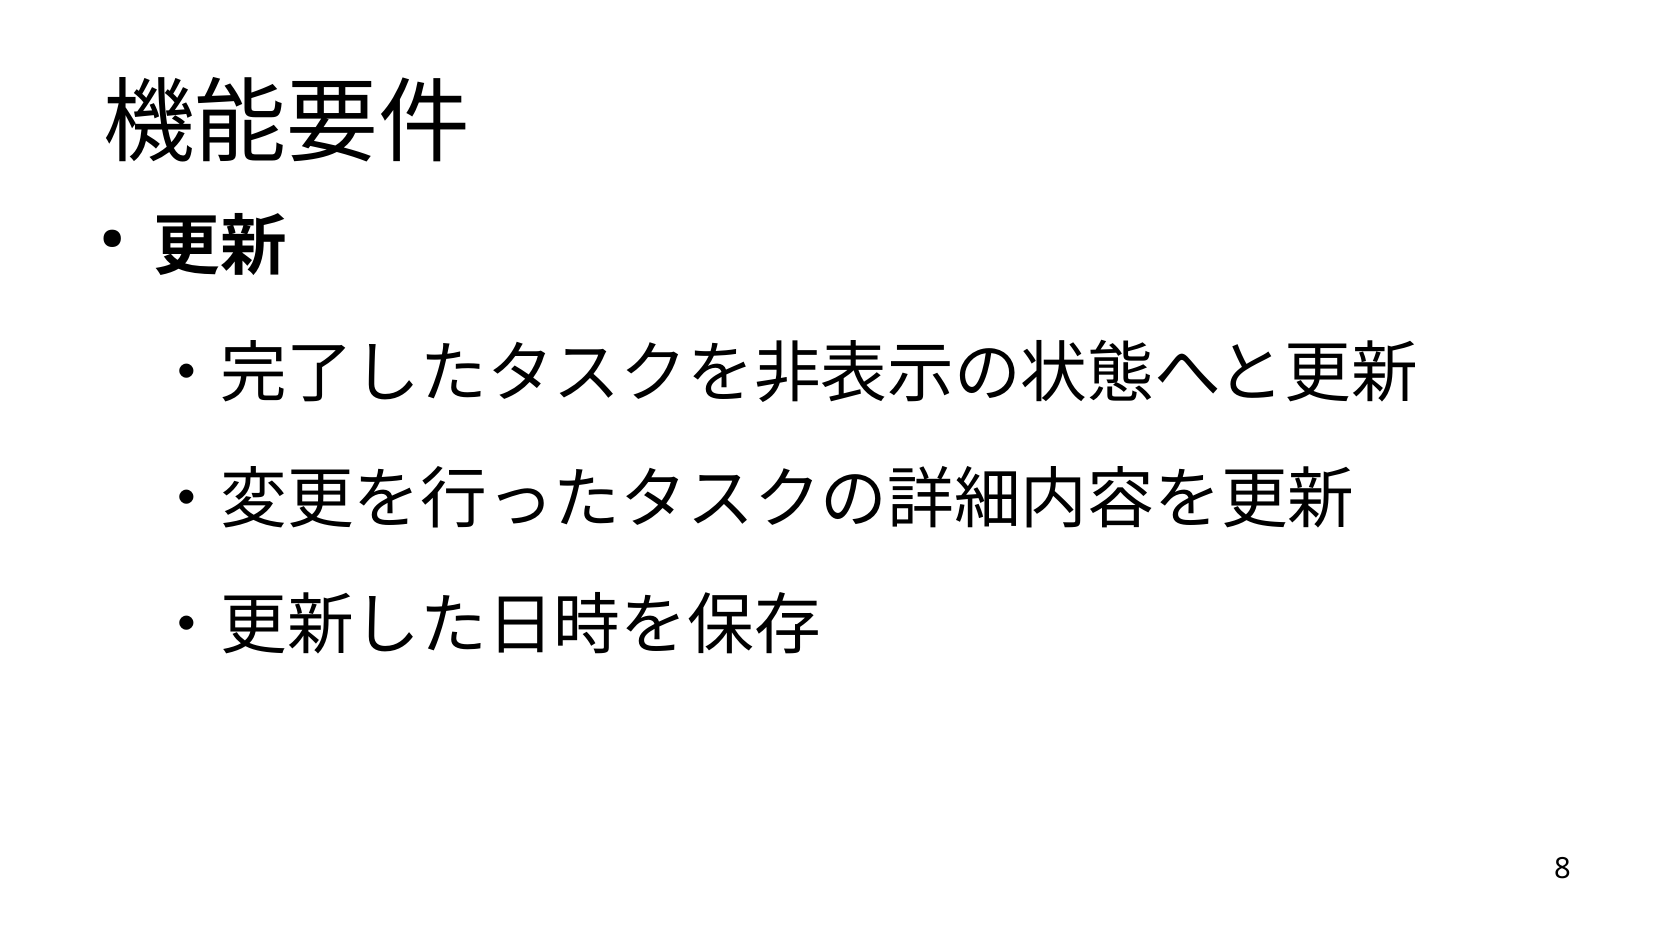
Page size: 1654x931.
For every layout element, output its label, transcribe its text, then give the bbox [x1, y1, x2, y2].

list 更新 ・完了したタスクを非表示の状態へと更新 ・変更を行ったタスクの詳細内容を更新 ・更新した日時を保存 [82, 192, 1536, 732]
title 機能要件 [82, 37, 1571, 193]
